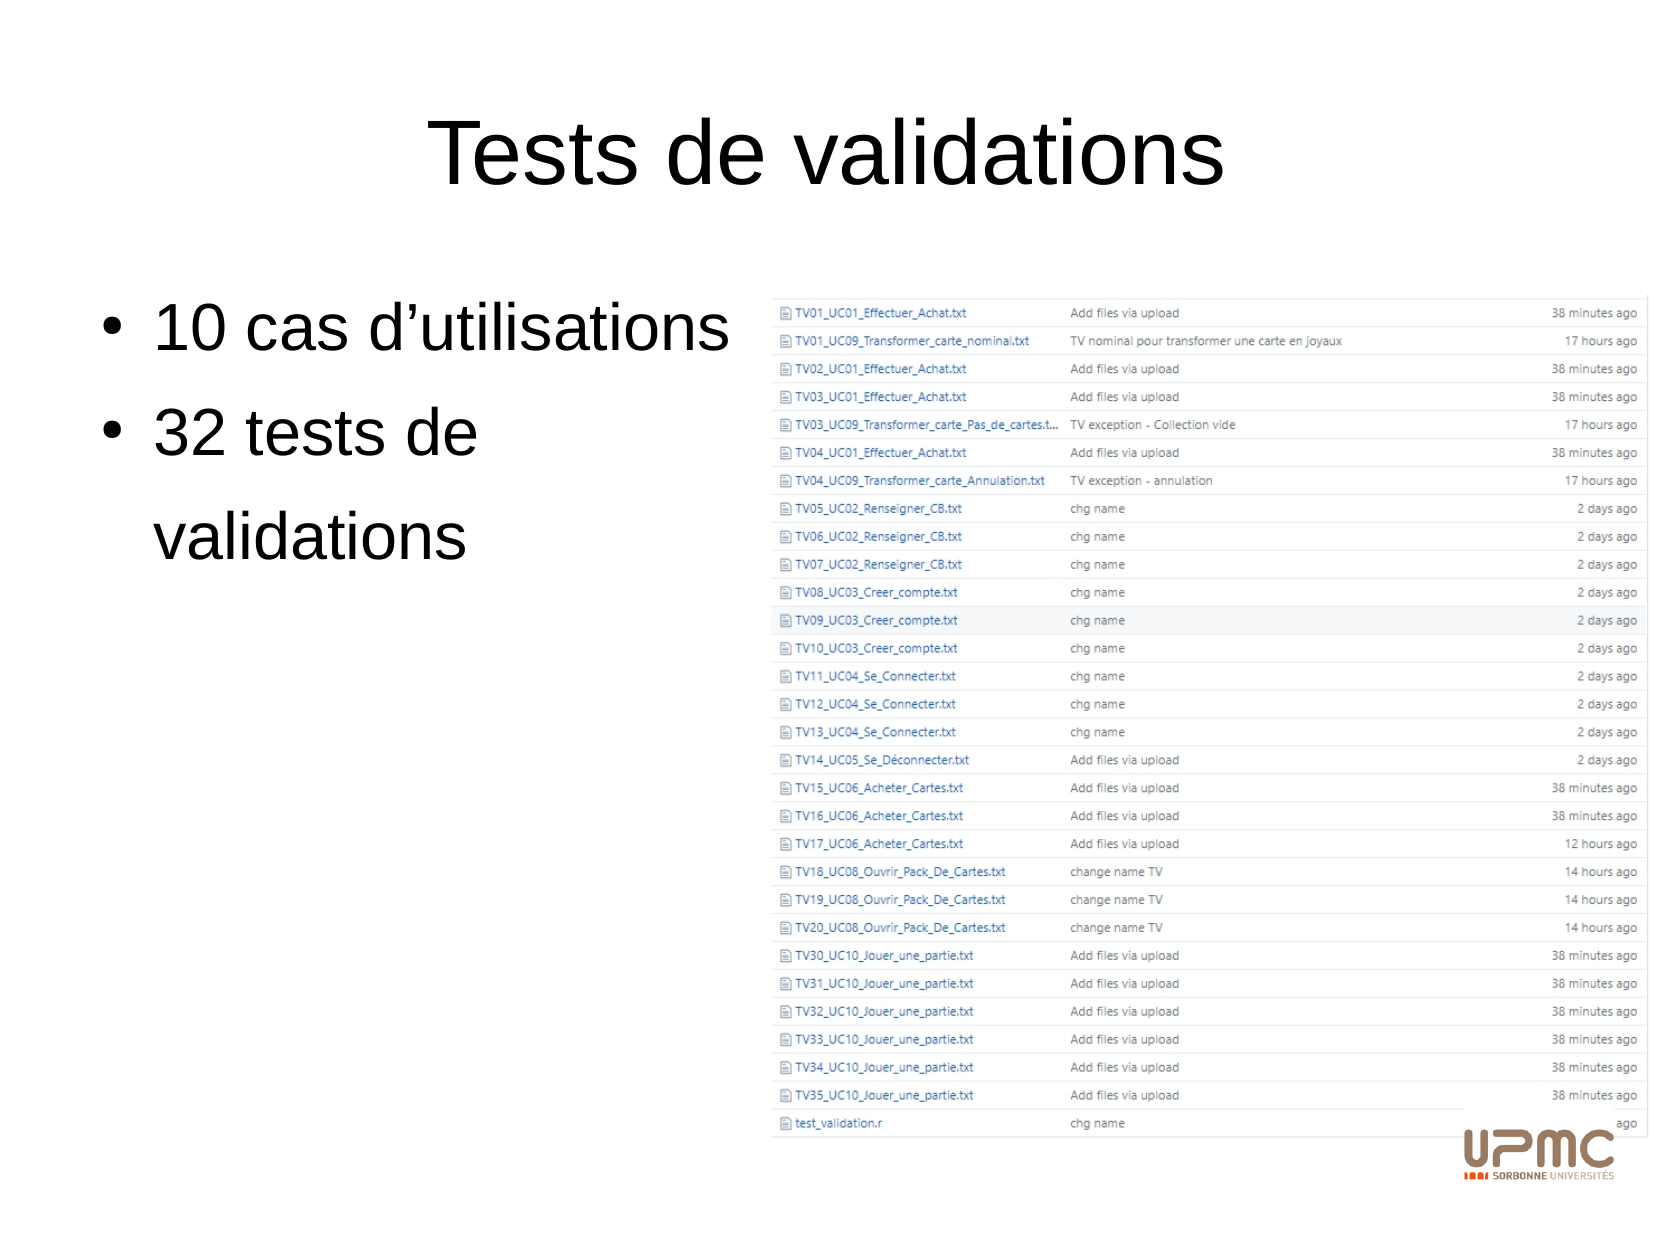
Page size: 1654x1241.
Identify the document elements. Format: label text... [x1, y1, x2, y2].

picture [767, 295, 1654, 1205]
title Tests de validations [82, 49, 1571, 257]
list 10 cas d’utilisations 32 tests de validations [82, 290, 1571, 1010]
